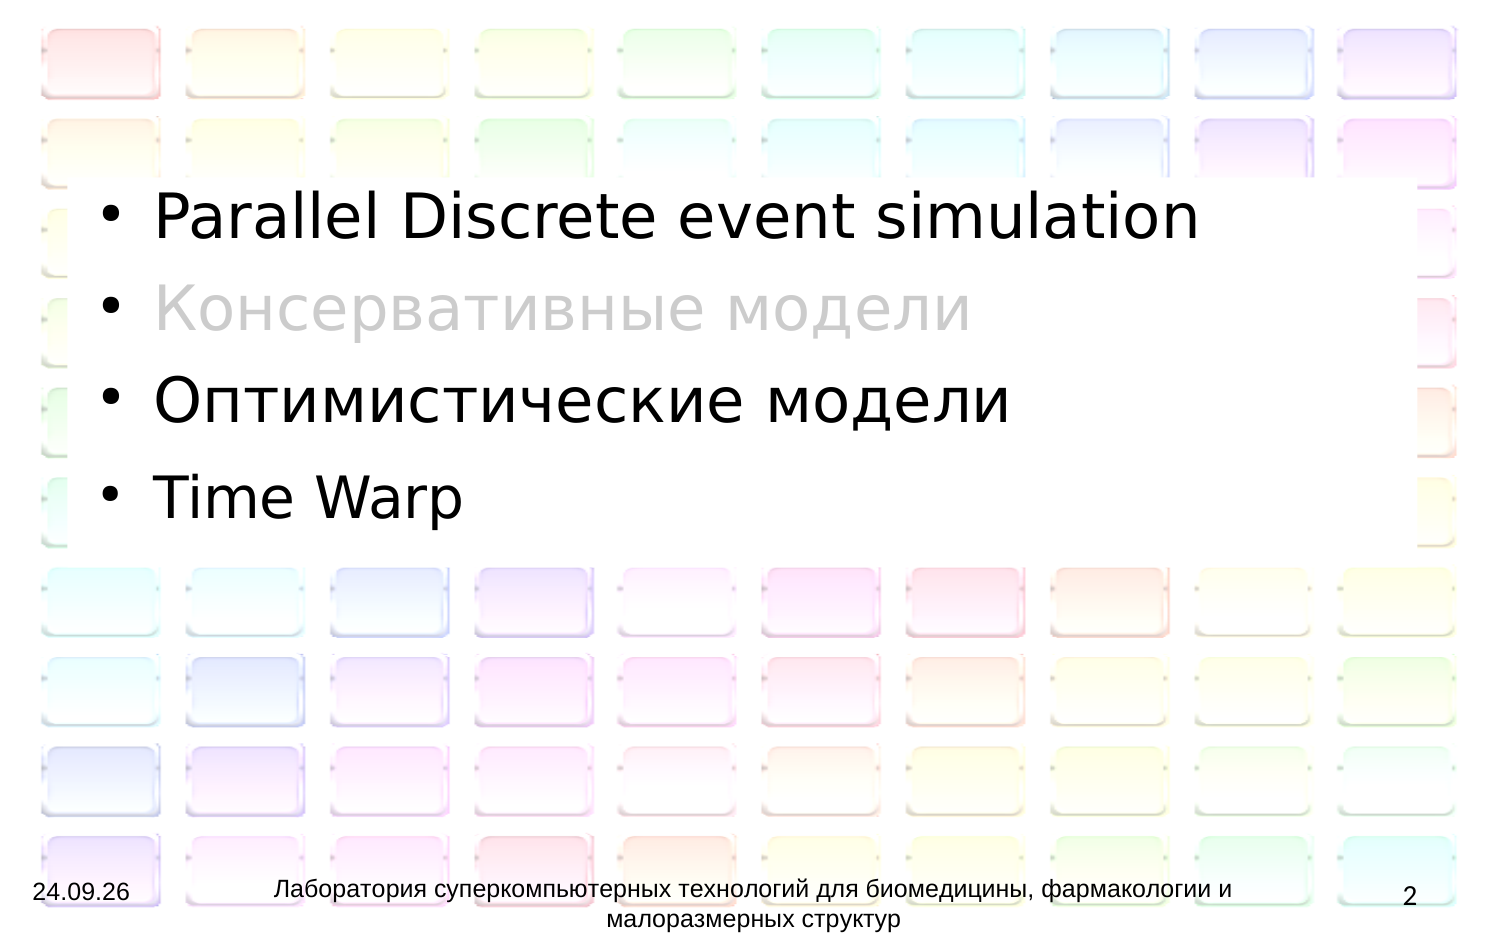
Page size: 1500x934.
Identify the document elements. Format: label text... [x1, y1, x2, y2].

text_box 14.04.14 [17, 868, 184, 918]
picture [0, 0, 1500, 934]
list Parallel Discrete event simulation Консервативные модели Оптимистические модели Time Warp [67, 177, 1418, 568]
text_box <номер> [1387, 868, 1473, 918]
text_box Лаборатория суперкомпьютерных технологий для биомедицины, фармакологии и малоразмерных структур [171, 864, 1338, 915]
